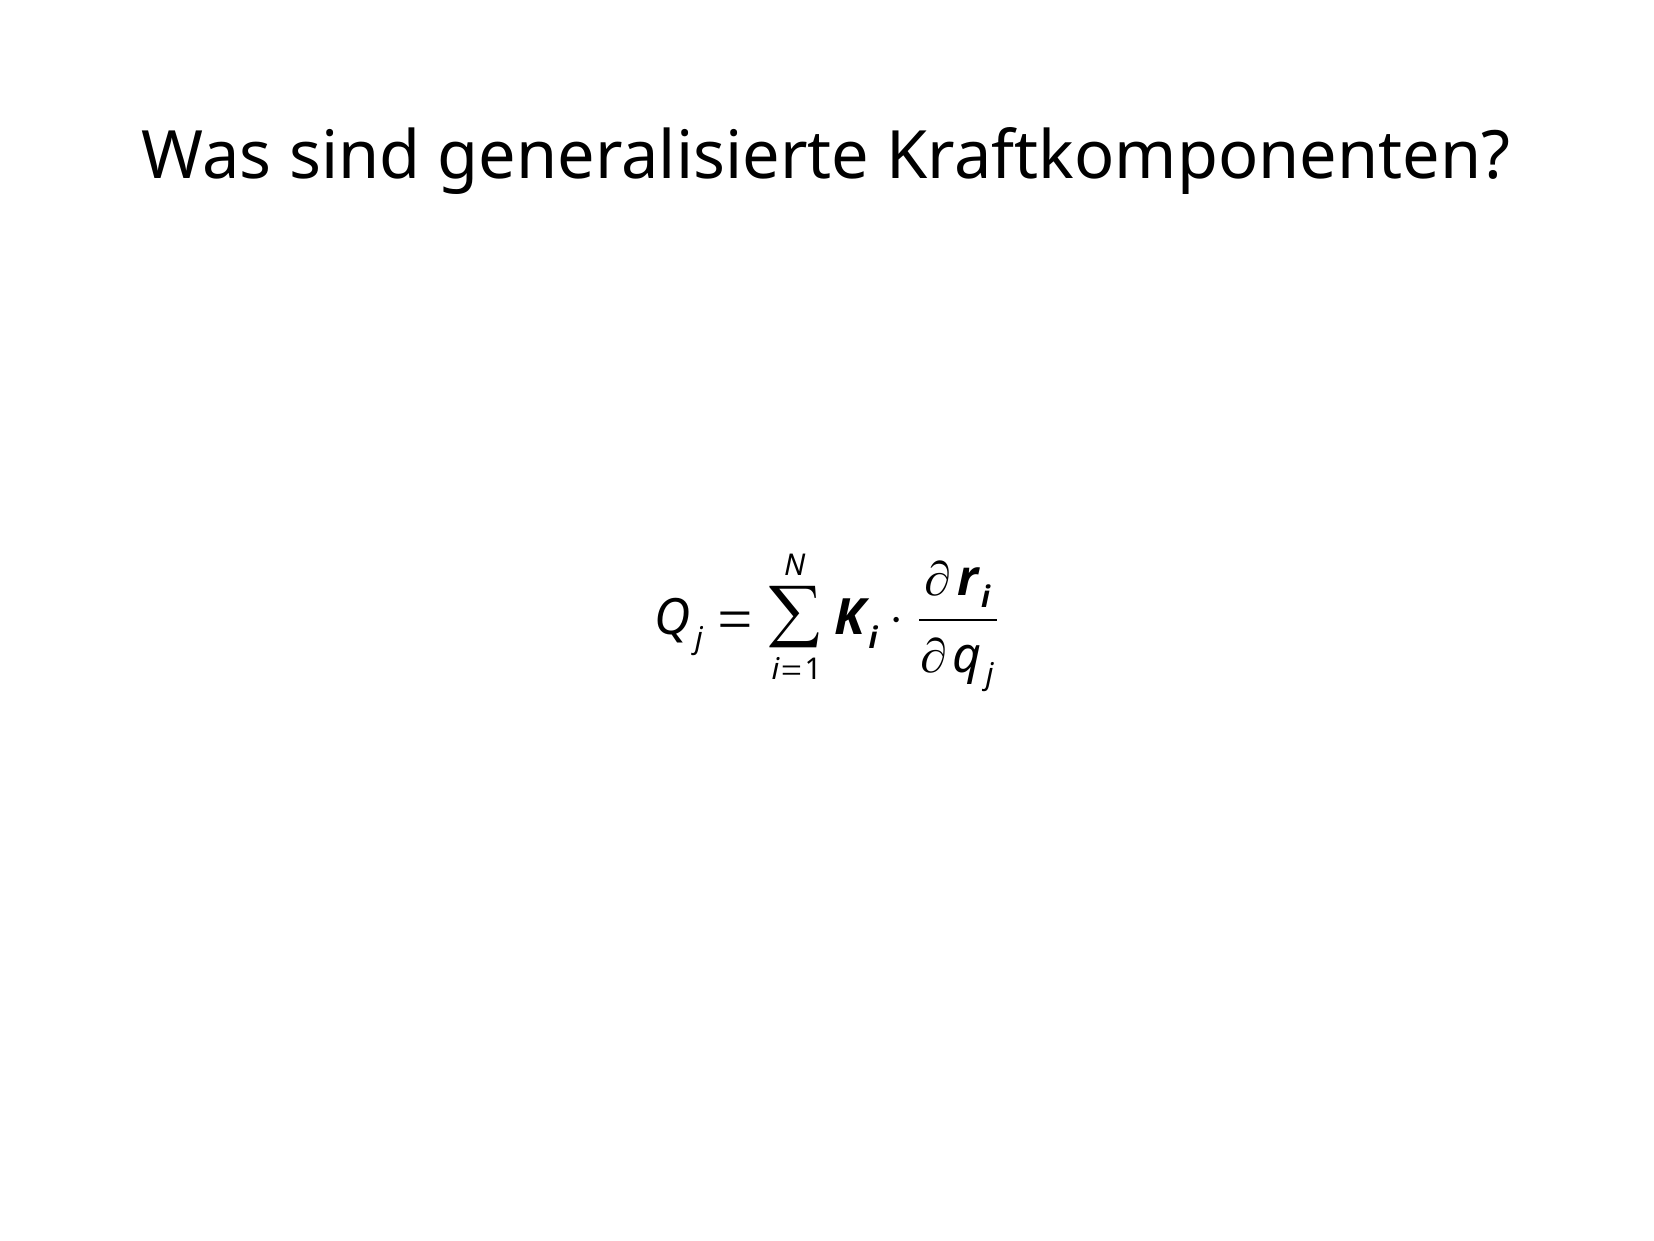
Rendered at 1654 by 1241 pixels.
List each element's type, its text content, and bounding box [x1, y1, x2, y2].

title Was sind generalisierte Kraftkomponenten? [82, 49, 1571, 257]
chart [648, 547, 1006, 694]
